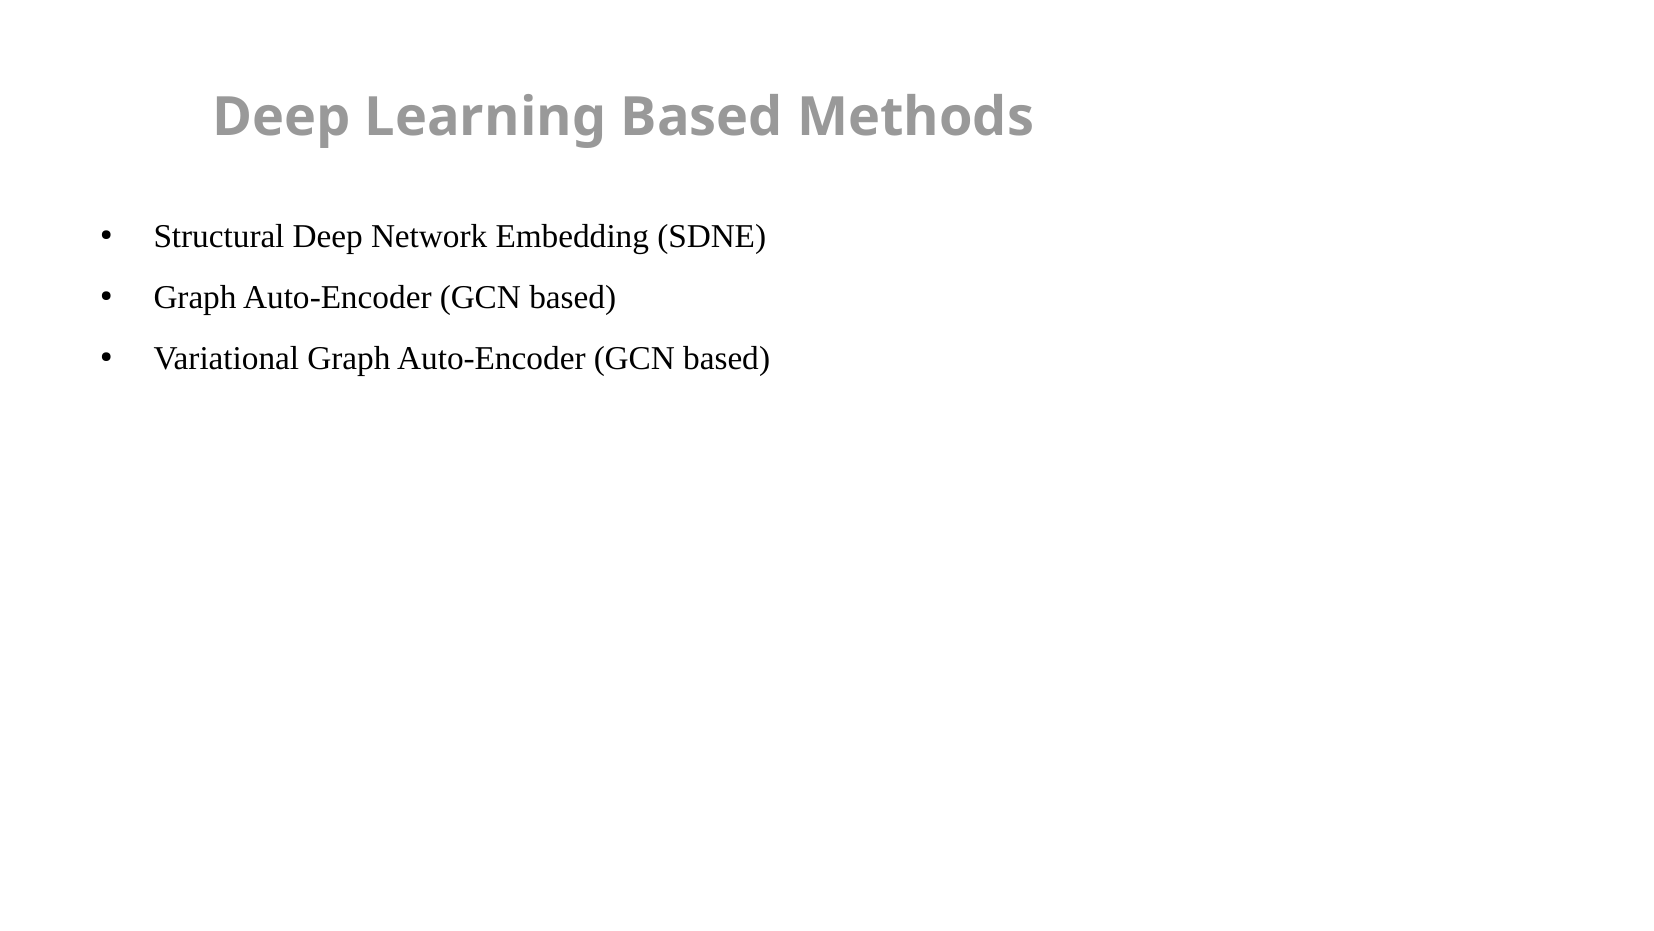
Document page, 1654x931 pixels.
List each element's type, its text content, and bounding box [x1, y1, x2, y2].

list Structural Deep Network Embedding (SDNE) Graph Auto-Encoder (GCN based) Variational Graph Auto-Encoder (GCN based) [82, 217, 1571, 757]
title Deep Learning Based Methods [82, 37, 1571, 193]
